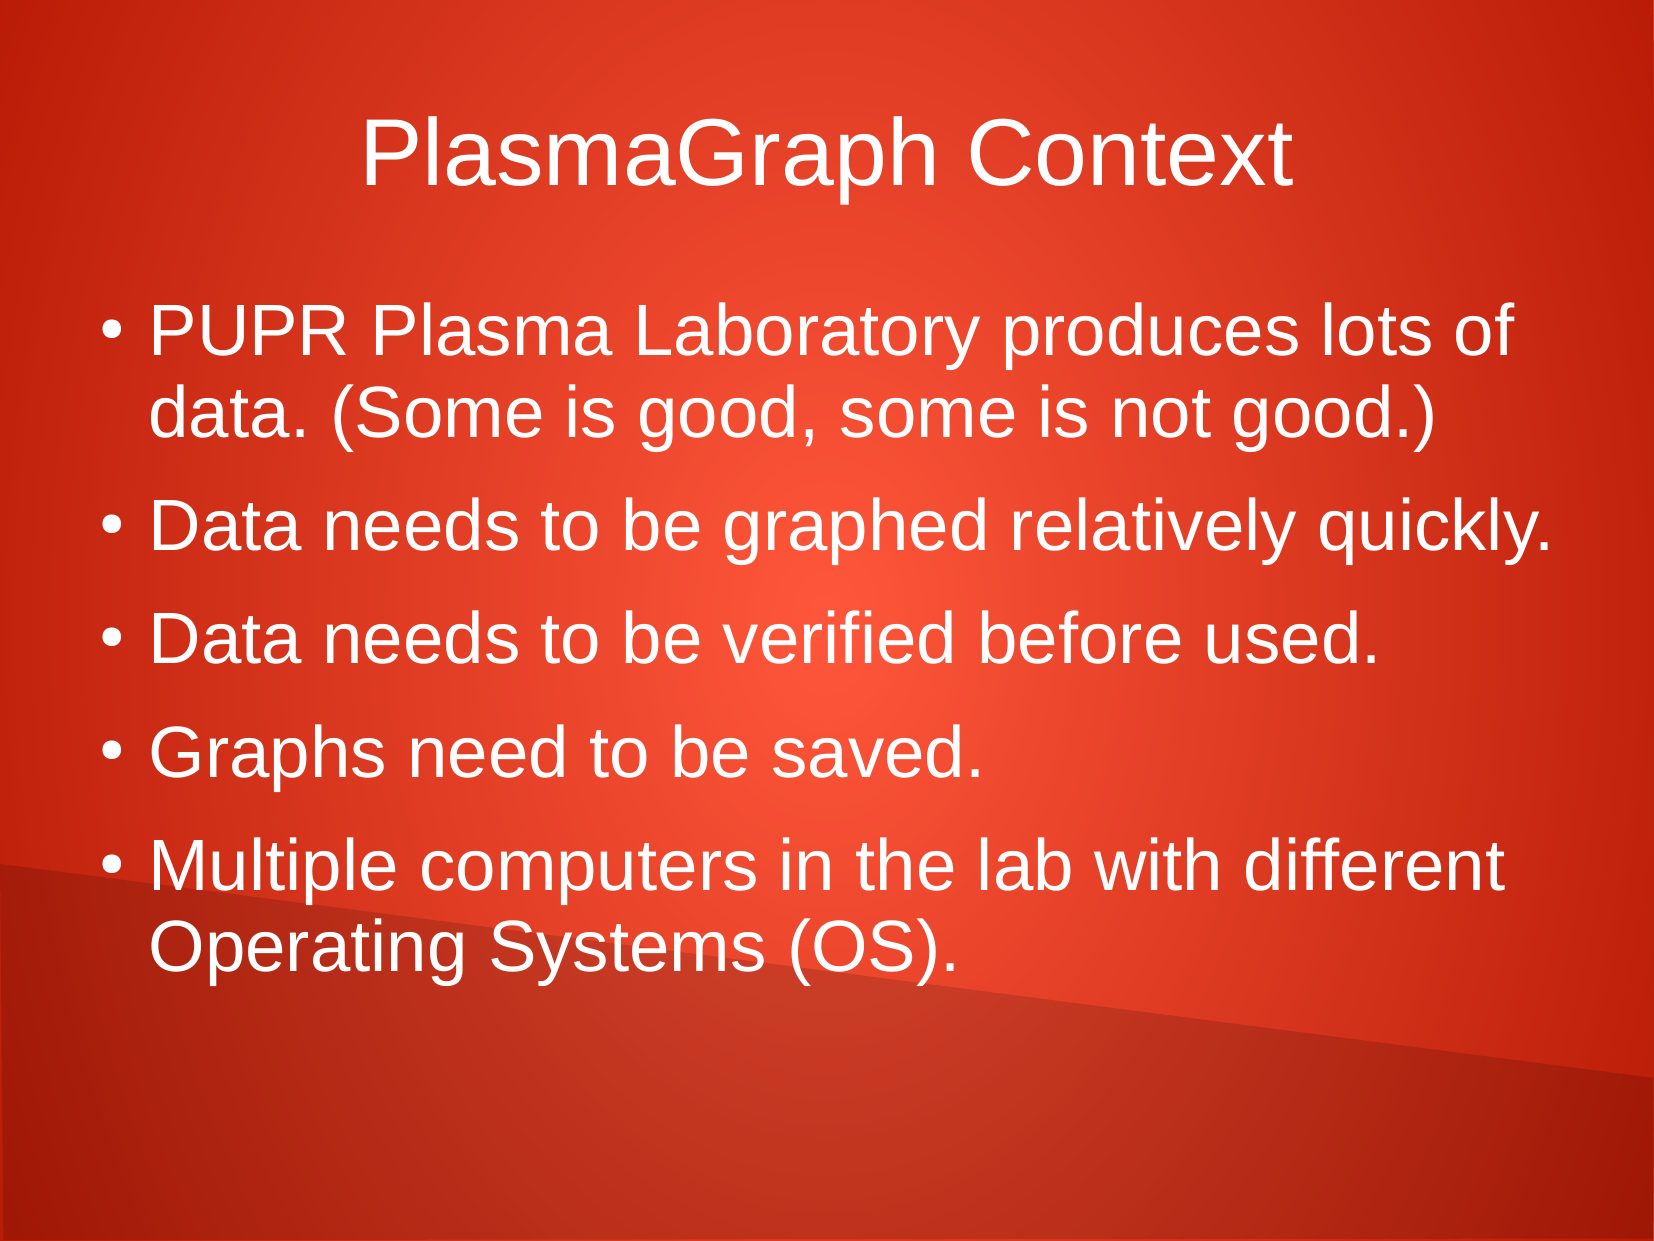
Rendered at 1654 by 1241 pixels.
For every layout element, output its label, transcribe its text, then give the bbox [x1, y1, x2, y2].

title PlasmaGraph Context [82, 49, 1571, 257]
list PUPR Plasma Laboratory produces lots of data. (Some is good, some is not good.) Data needs to be graphed relatively quickly. Data needs to be verified before used. Graphs need to be saved. Multiple computers in the lab with different Operating Systems (OS). [82, 290, 1571, 1010]
